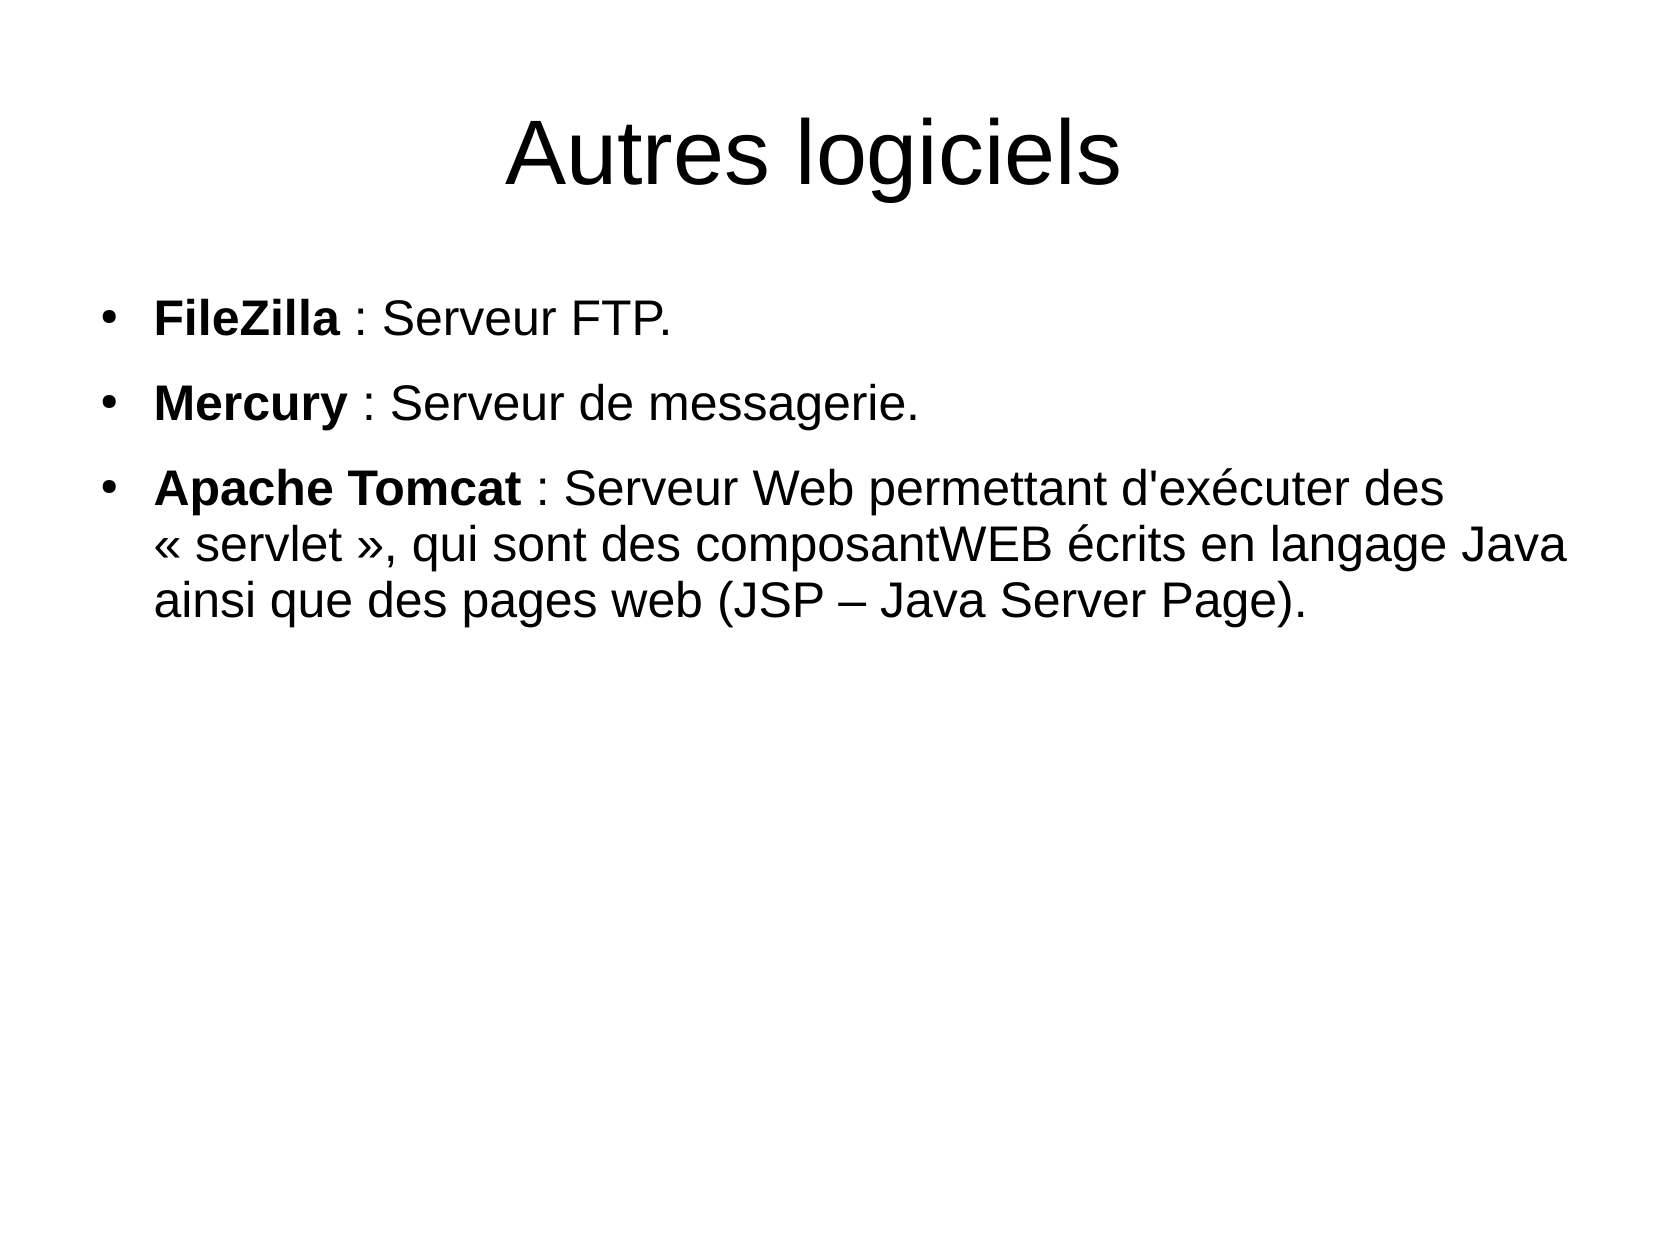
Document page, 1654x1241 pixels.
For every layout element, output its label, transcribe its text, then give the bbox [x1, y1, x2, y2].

title Autres logiciels [82, 49, 1571, 257]
list FileZilla : Serveur FTP. Mercury : Serveur de messagerie. Apache Tomcat : Serveur Web permettant d'exécuter des « servlet », qui sont des composantWEB écrits en langage Java ainsi que des pages web (JSP – Java Server Page). [82, 290, 1571, 1109]
